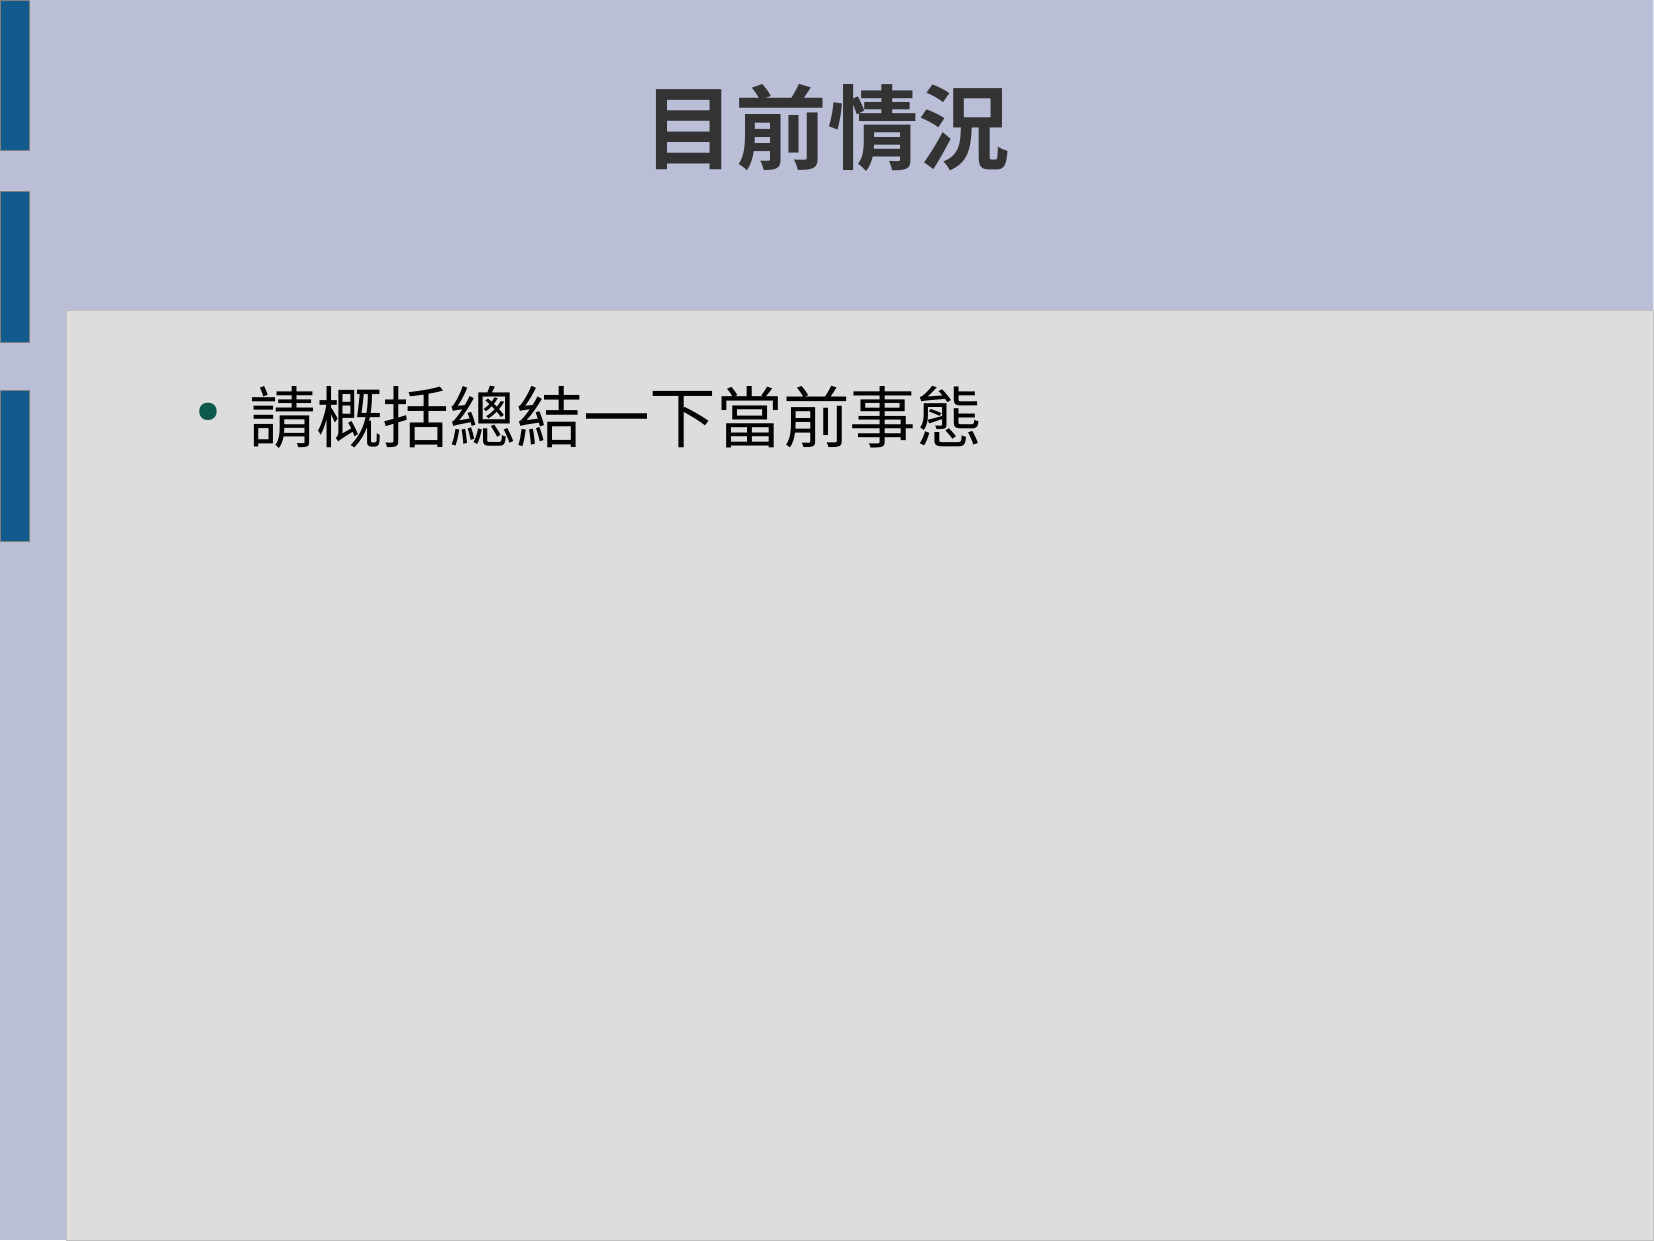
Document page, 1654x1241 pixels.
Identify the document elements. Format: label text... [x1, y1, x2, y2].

list 請概括總結一下當前事態 [178, 364, 1570, 1147]
title 目前情況 [121, 19, 1534, 227]
